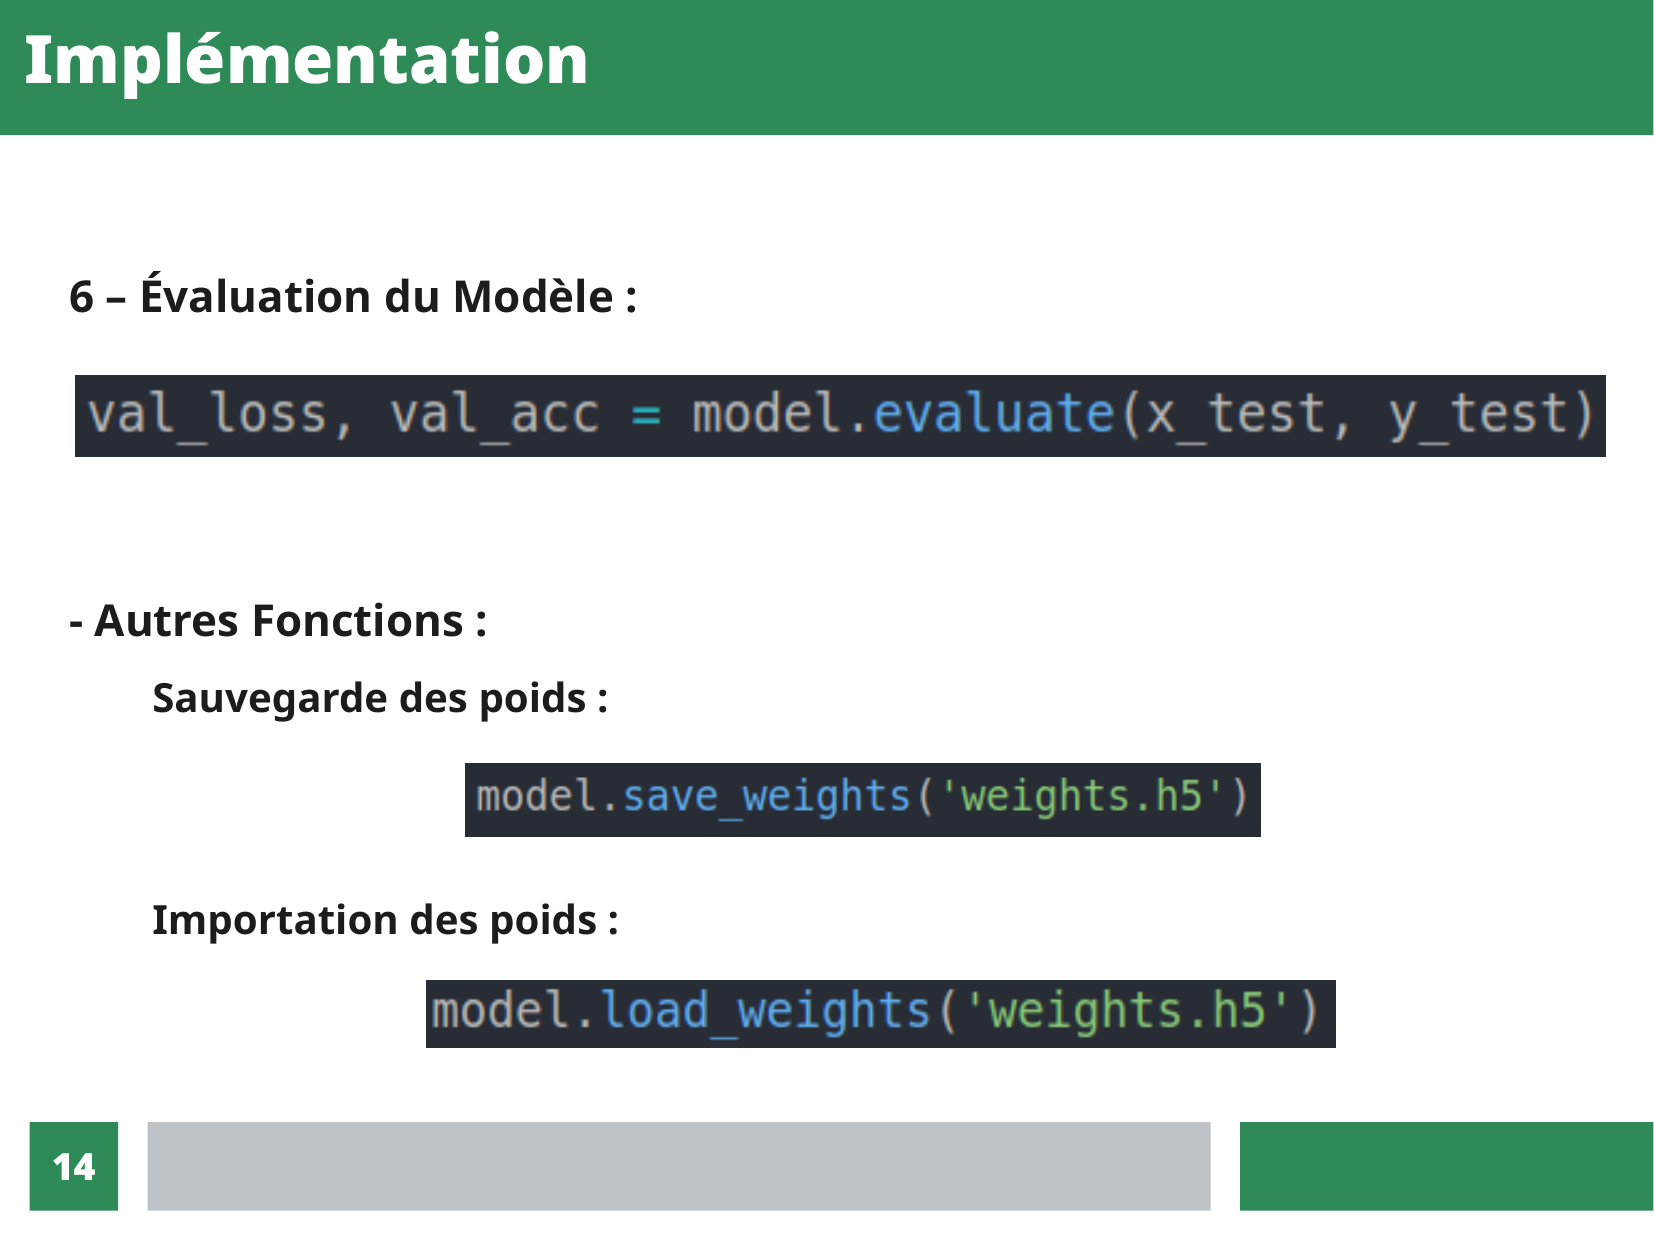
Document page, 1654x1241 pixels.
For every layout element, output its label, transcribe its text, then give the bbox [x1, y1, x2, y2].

picture [426, 980, 1336, 1048]
picture [75, 375, 1606, 457]
list 6 – Évaluation du Modèle : - Autres Fonctions : Sauvegarde des poids : Importation des poids : [69, 181, 1576, 950]
title Implémentation [24, 0, 1561, 103]
picture [465, 763, 1261, 837]
